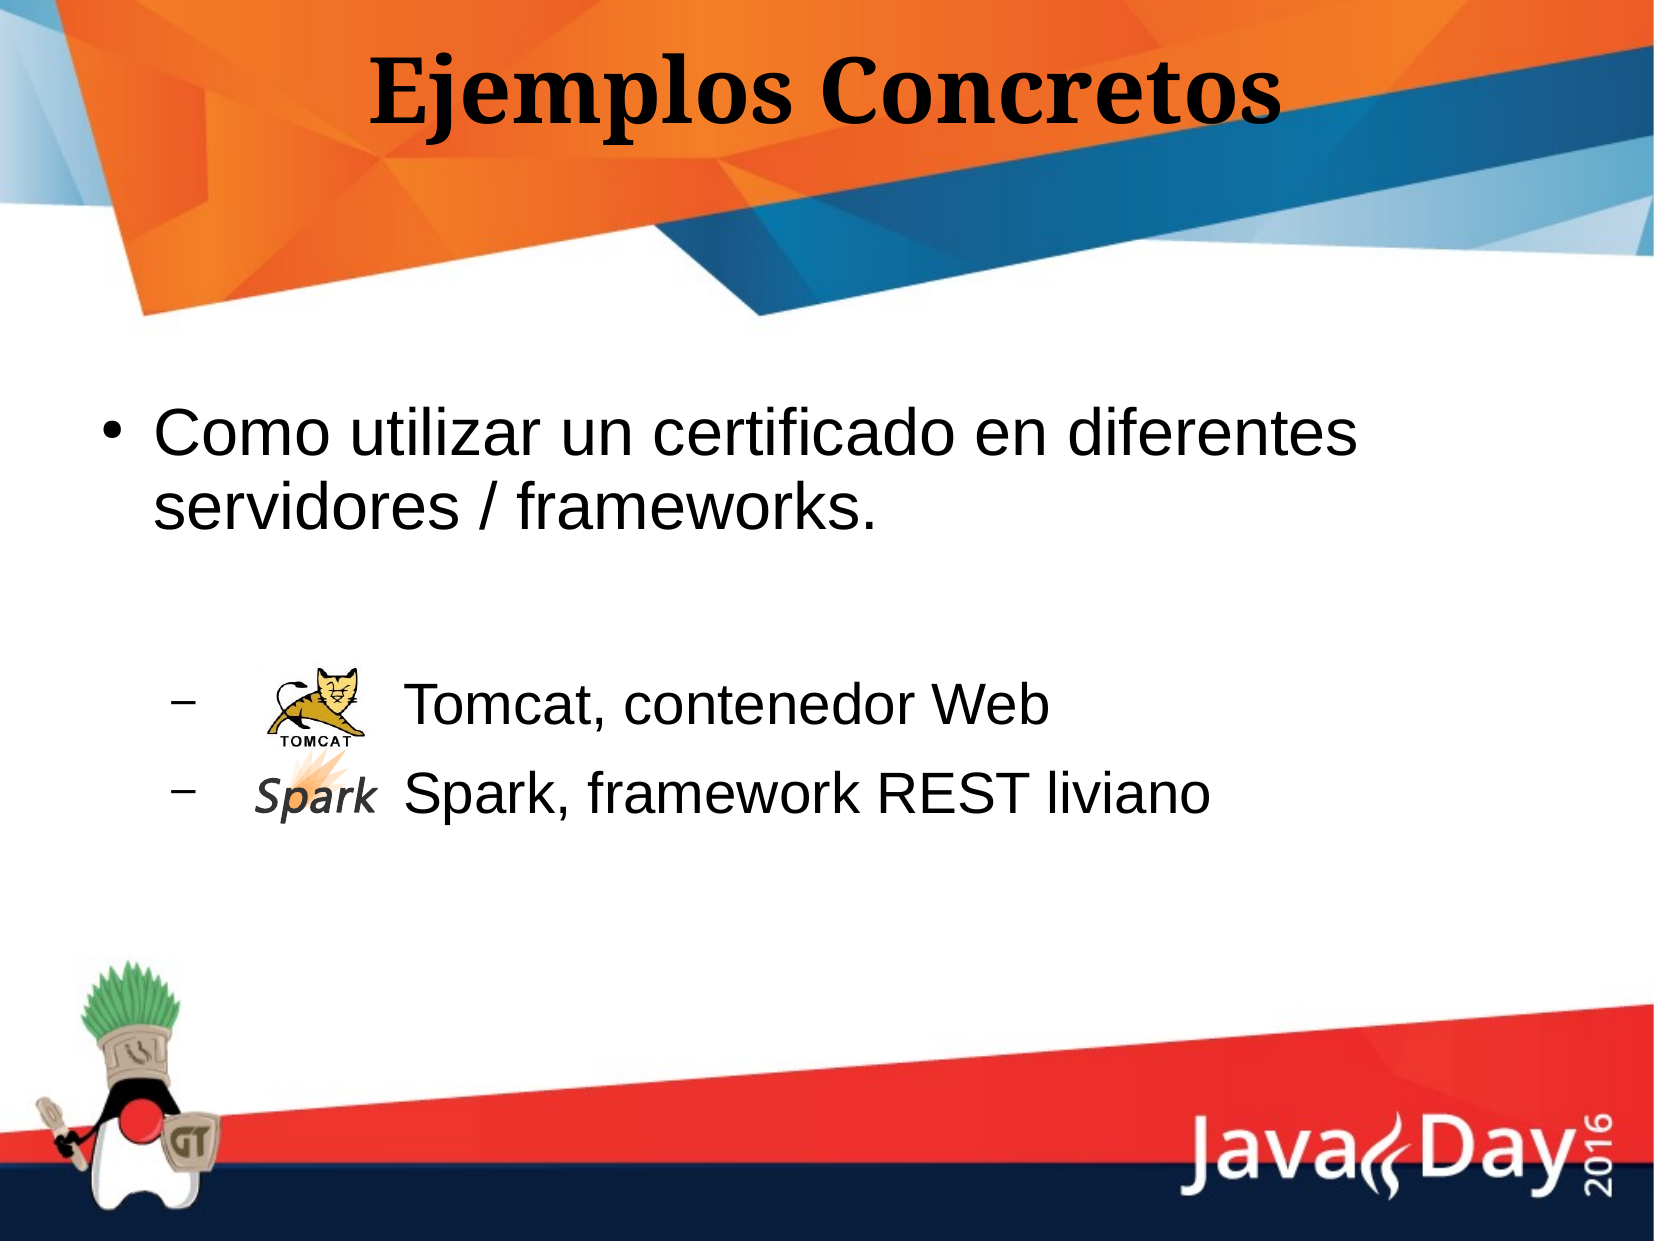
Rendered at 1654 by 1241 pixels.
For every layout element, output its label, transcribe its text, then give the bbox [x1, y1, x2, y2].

picture [1291, 194, 1303, 200]
picture [0, 0, 1654, 1241]
title Ejemplos Concretos [82, 0, 1571, 192]
list Como utilizar un certificado en diferentes servidores / frameworks. Tomcat, contenedor Web Spark, framework REST liviano [82, 290, 1571, 1010]
